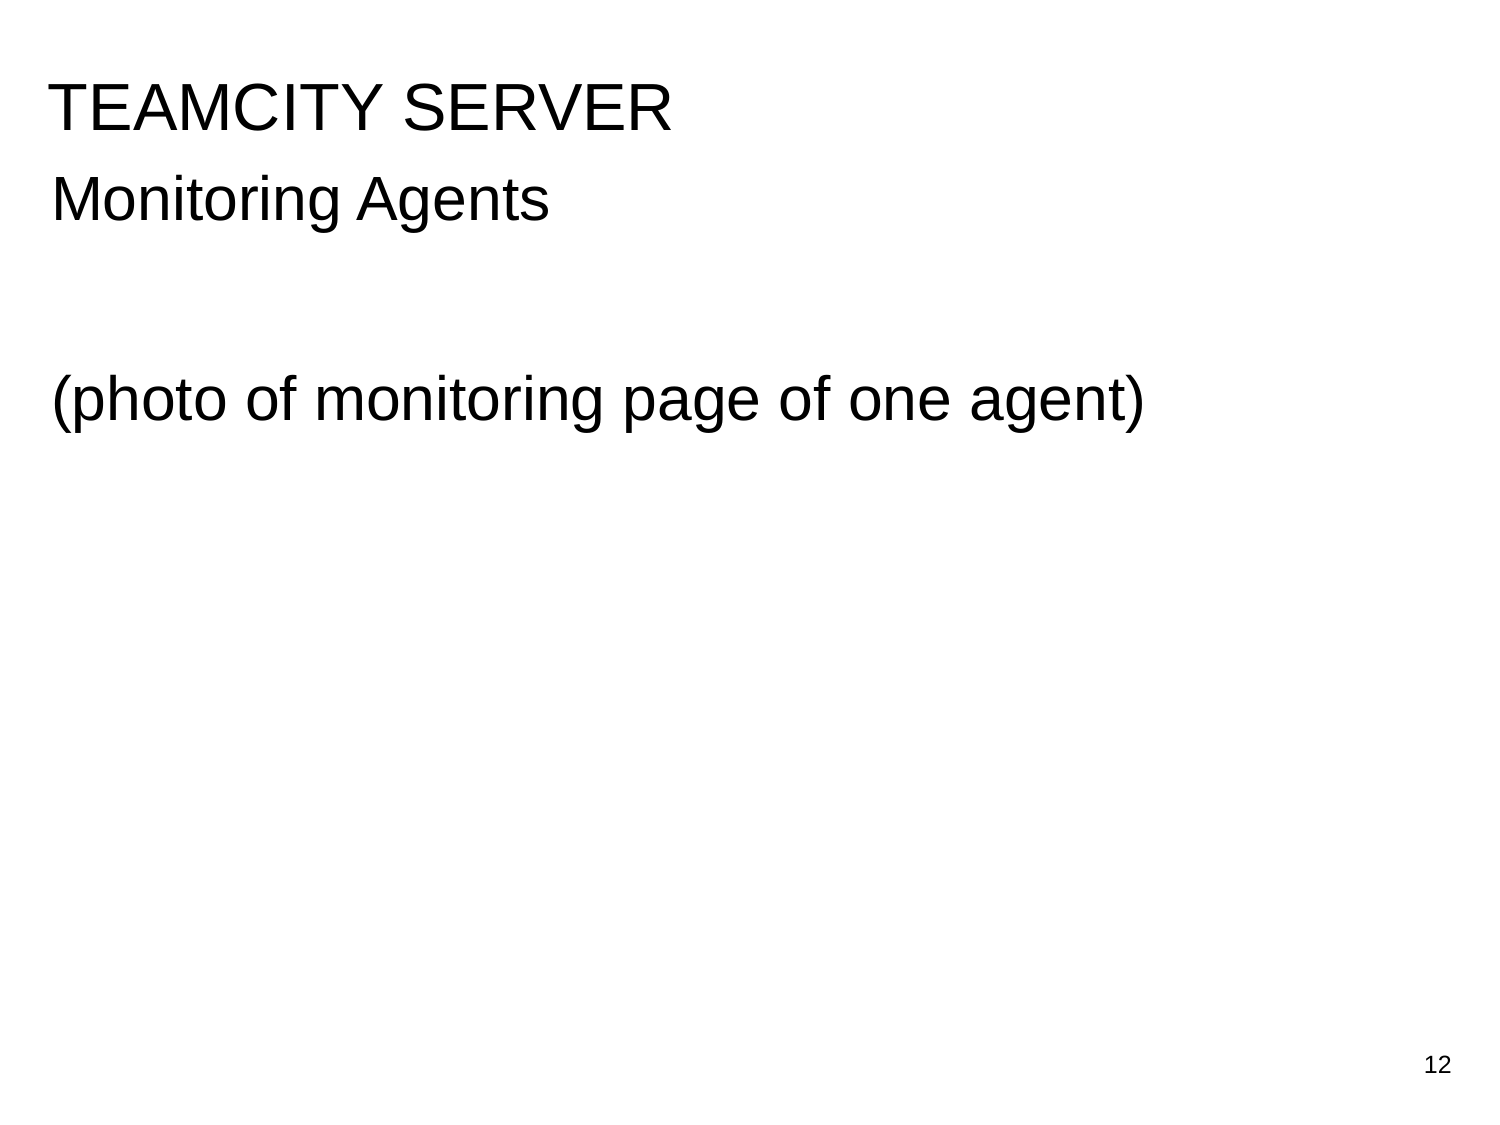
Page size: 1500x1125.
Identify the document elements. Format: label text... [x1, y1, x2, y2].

slide_number <number> [1325, 1047, 1452, 1080]
list Monitoring Agents (photo of monitoring page of one agent) [48, 150, 1452, 241]
title Teamcity server [48, 57, 1452, 150]
